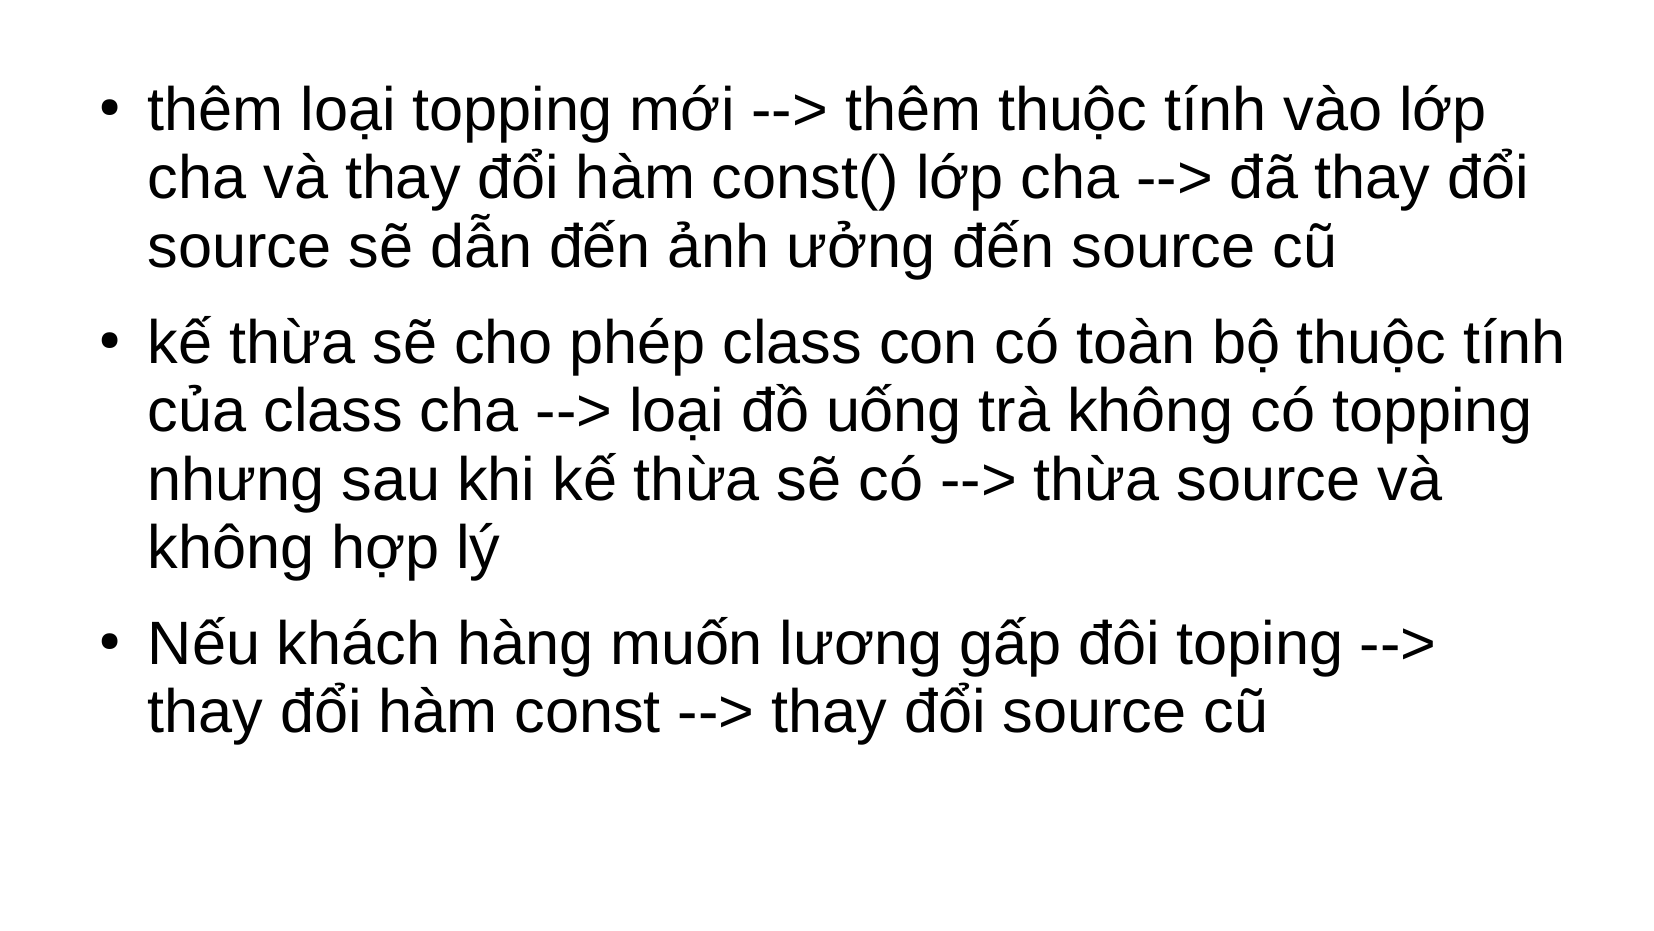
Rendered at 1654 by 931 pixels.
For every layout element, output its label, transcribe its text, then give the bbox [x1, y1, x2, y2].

list thêm loại topping mới --> thêm thuộc tính vào lớp cha và thay đổi hàm const() lớp cha --> đã thay đổi source sẽ dẫn đến ảnh ưởng đến source cũ kế thừa sẽ cho phép class con có toàn bộ thuộc tính của class cha --> loại đồ uống trà không có topping nhưng sau khi kế thừa sẽ có --> thừa source và không hợp lý Nếu khách hàng muốn lương gấp đôi toping --> thay đổi hàm const --> thay đổi source cũ [82, 75, 1571, 758]
